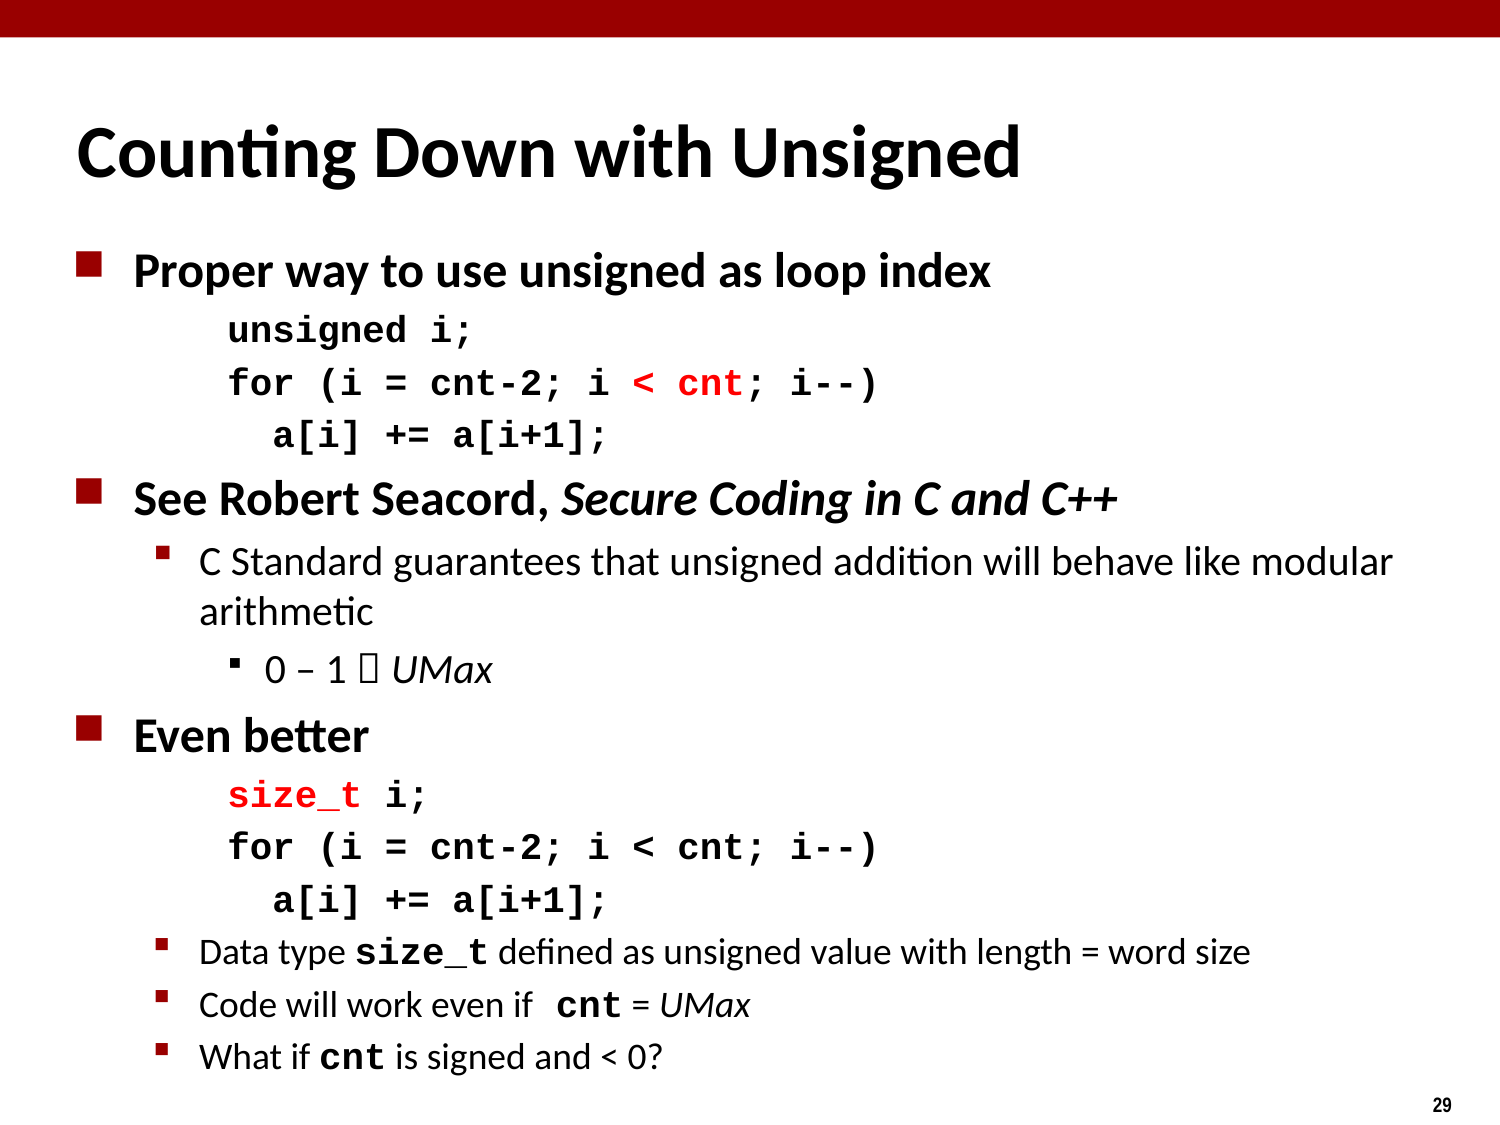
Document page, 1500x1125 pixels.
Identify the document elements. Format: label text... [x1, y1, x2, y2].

list Proper way to use unsigned as loop index unsigned i; for (i = cnt-2; i < cnt; i--) a[i] += a[i+1]; See Robert Seacord, Secure Coding in C and C++ C Standard guarantees that unsigned addition will behave like modular arithmetic 0 – 1  UMax Even better size_t i; for (i = cnt-2; i < cnt; i--) a[i] += a[i+1]; Data type size_t defined as unsigned value with length = word size Code will work even if cnt = UMax What if cnt is signed and < 0? [62, 230, 1425, 1088]
title Counting Down with Unsigned [62, 99, 1285, 194]
